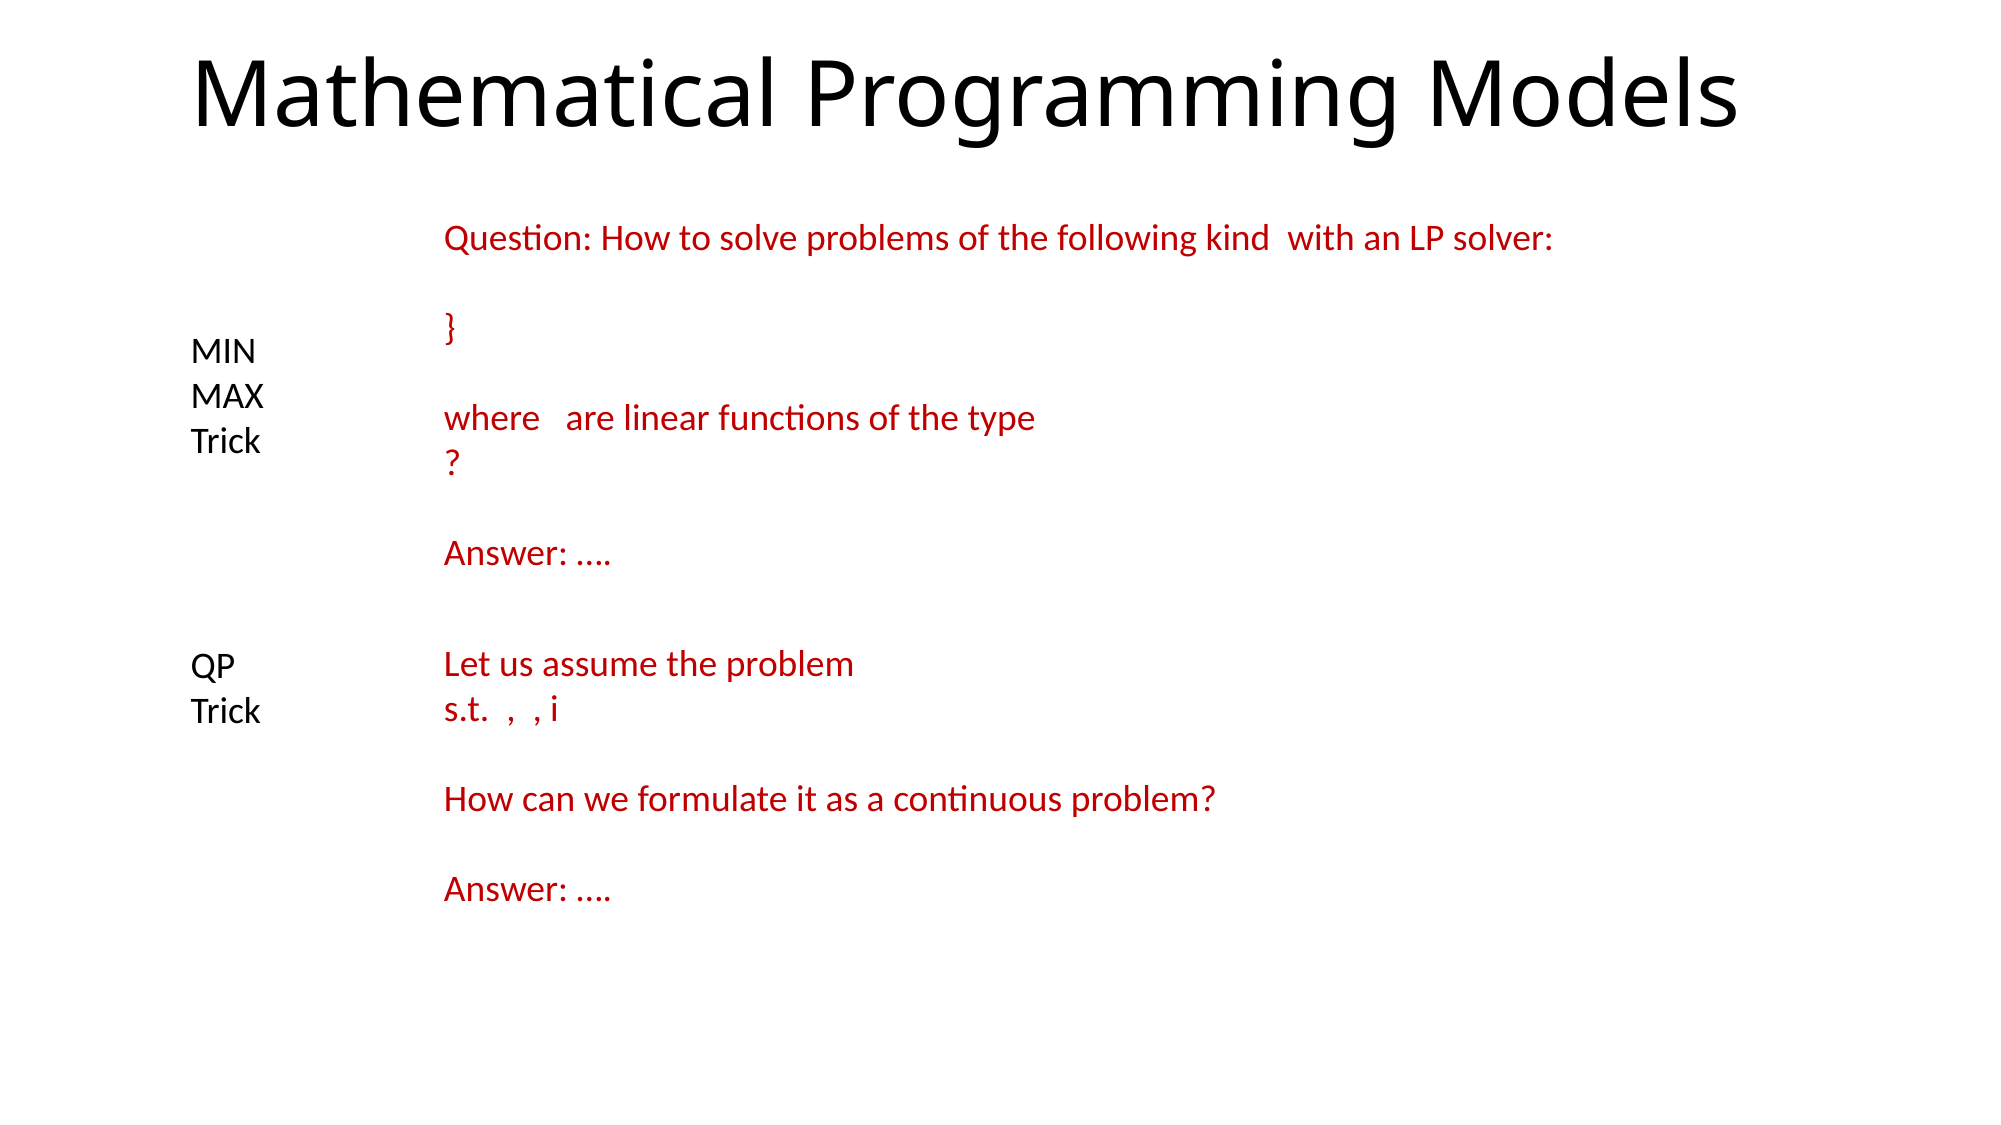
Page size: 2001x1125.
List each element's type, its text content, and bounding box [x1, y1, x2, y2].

title Mathematical Programming Models [175, 0, 1901, 206]
text_box Let us assume the problem s.t. , , i How can we formulate it as a continuous problem? Answer: …. [428, 631, 1529, 1101]
text_box MIN MAX Trick QP Trick [175, 318, 412, 743]
text_box Question: How to solve problems of the following kind with an LP solver: } where are linear functions of the type ? Answer: …. [428, 205, 1648, 1039]
text_box [412, 479, 1558, 631]
